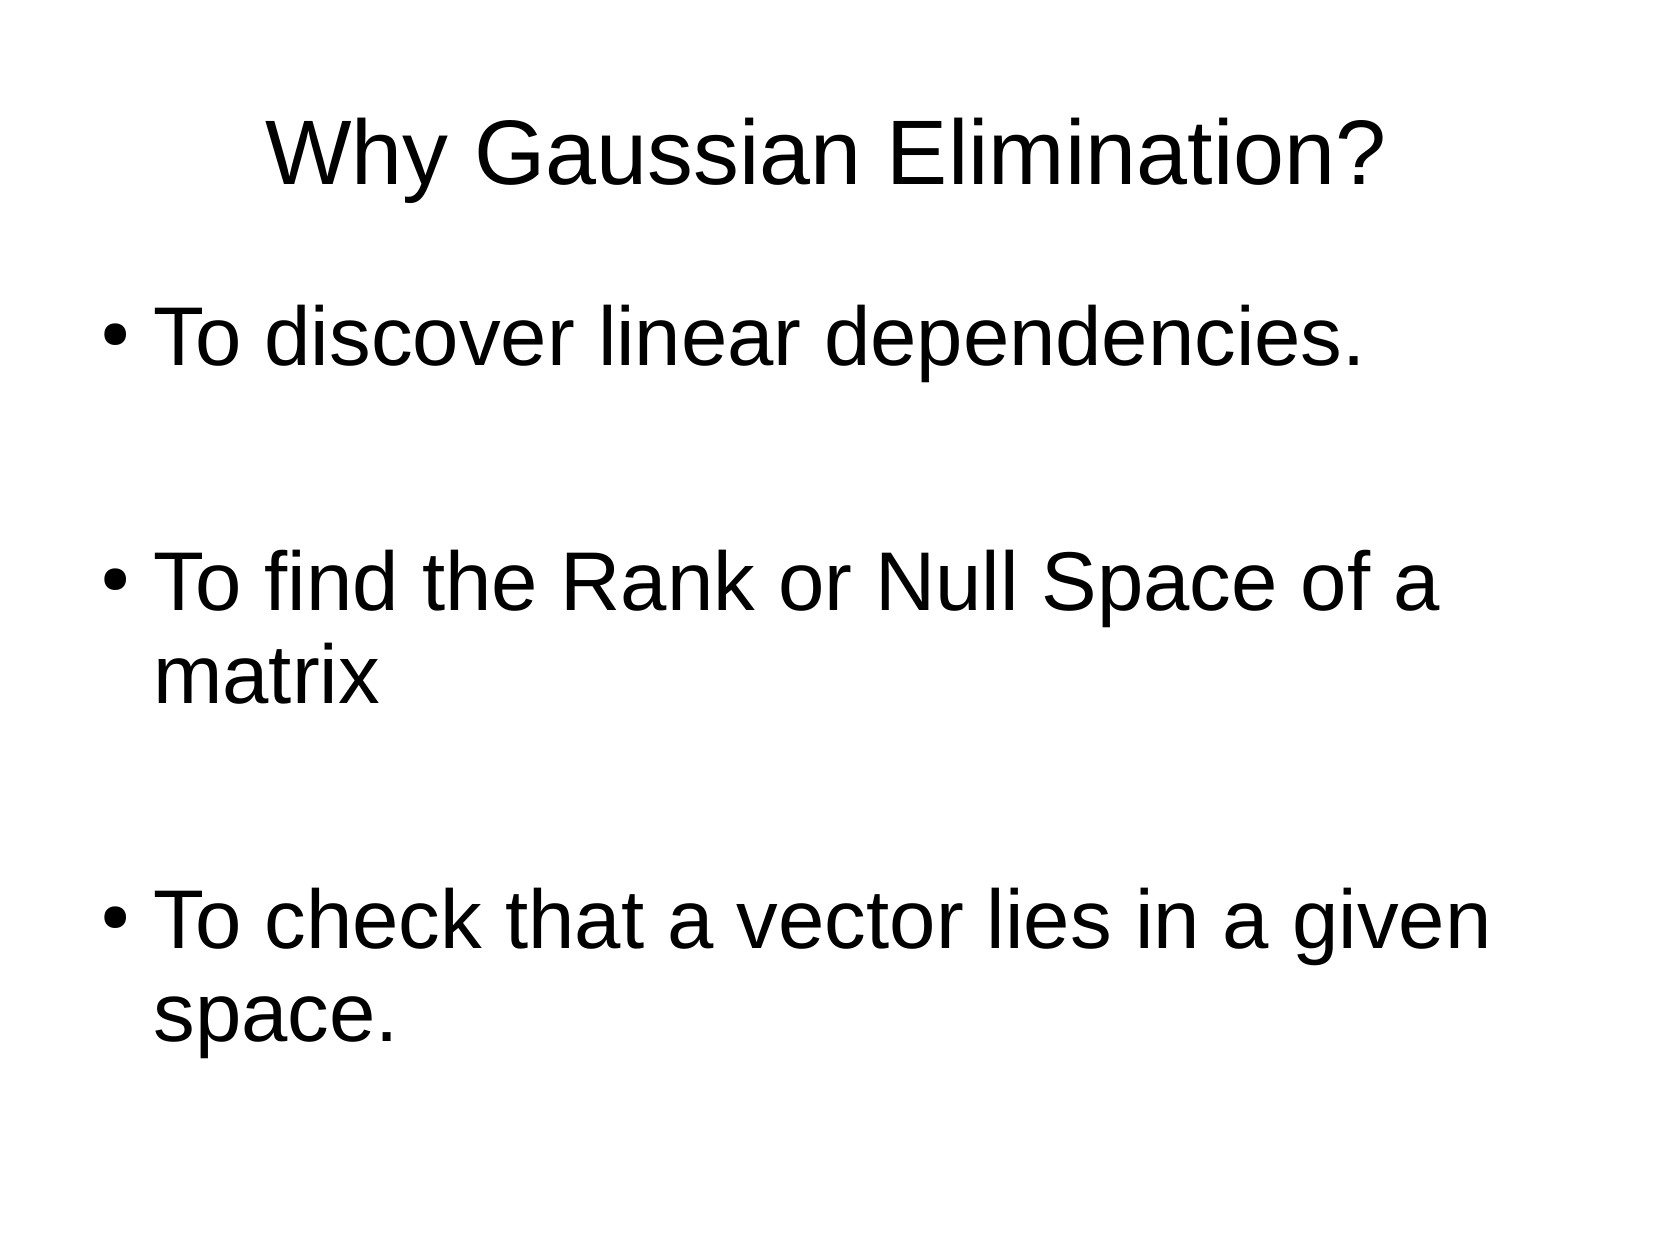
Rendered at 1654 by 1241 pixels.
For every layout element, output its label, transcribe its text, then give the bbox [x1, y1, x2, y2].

title Why Gaussian Elimination? [82, 49, 1571, 257]
list To discover linear dependencies. To find the Rank or Null Space of a matrix To check that a vector lies in a given space. [82, 290, 1571, 1109]
